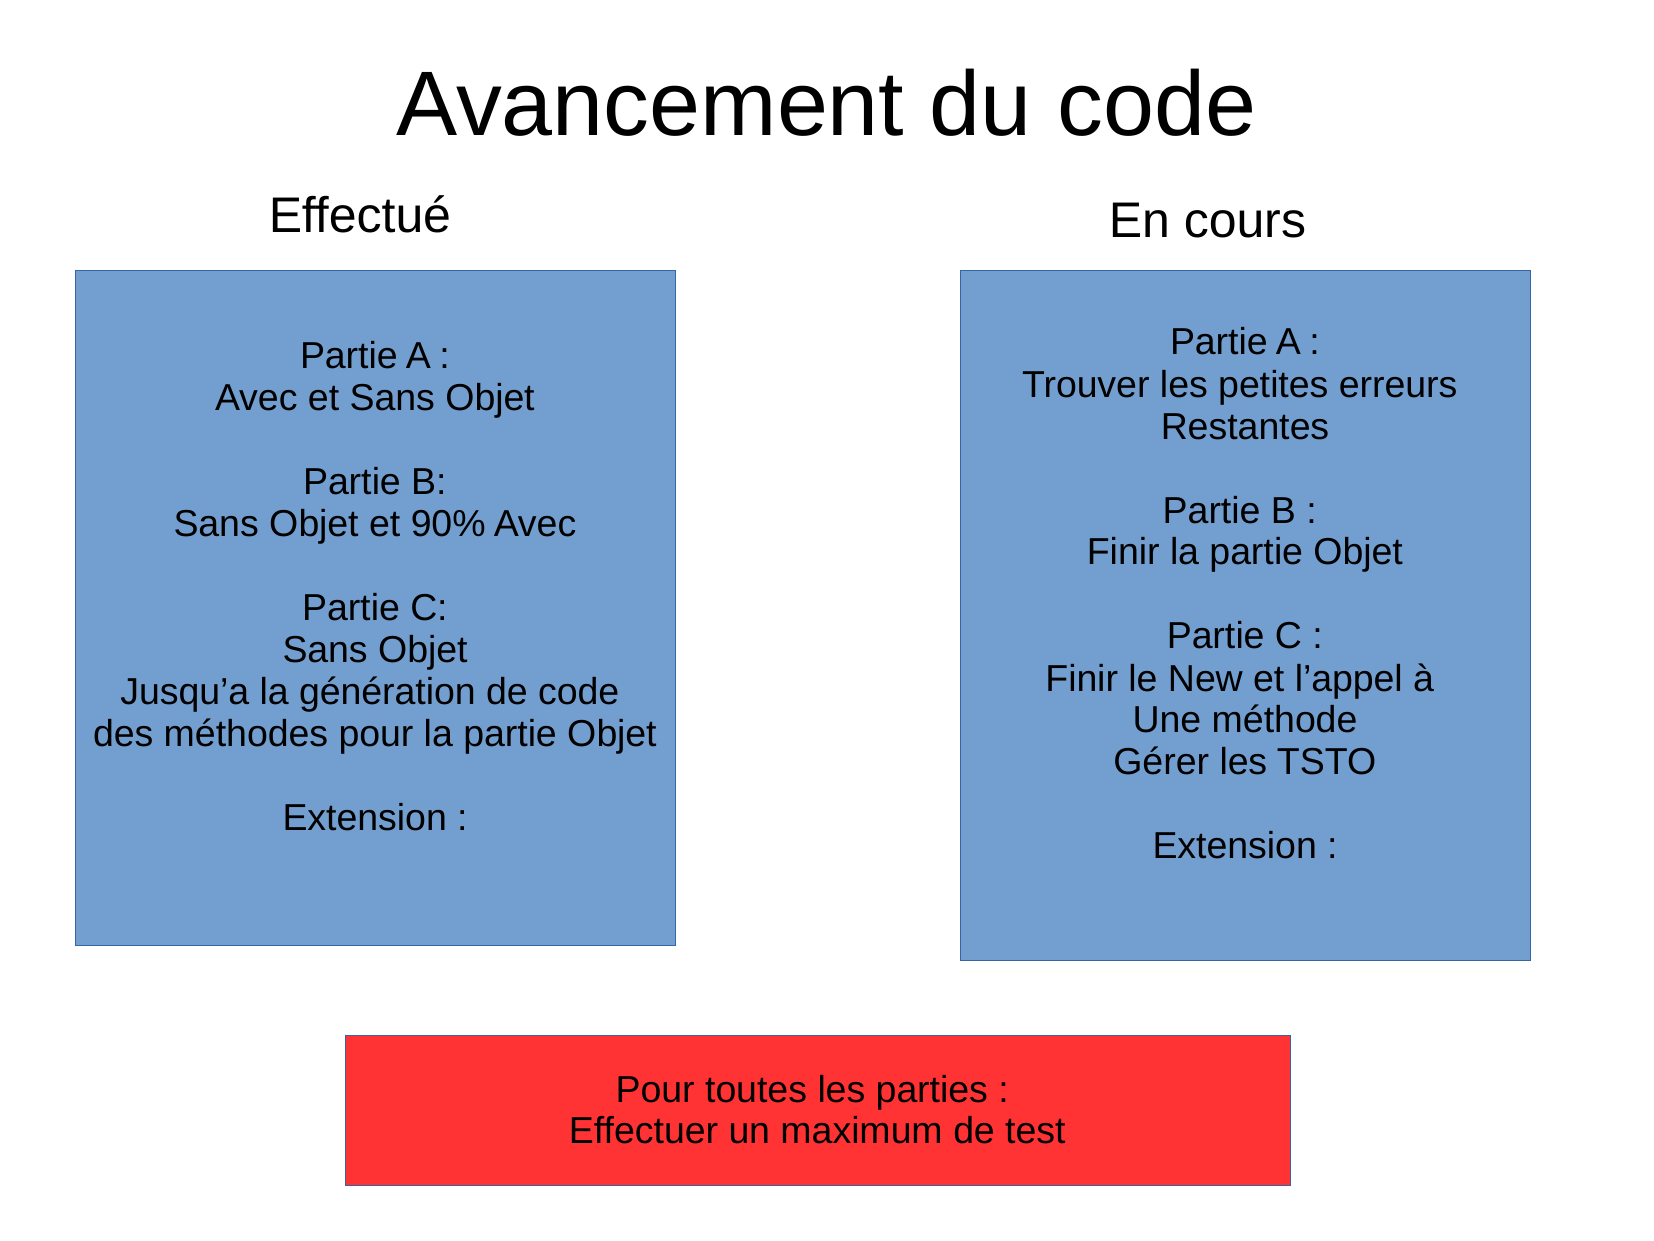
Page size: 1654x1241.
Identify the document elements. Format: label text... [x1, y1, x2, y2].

text_box En cours [960, 184, 1456, 256]
text_box Effectué [105, 180, 616, 251]
text_box Pour toutes les parties : Effectuer un maximum de test [345, 1035, 1291, 1186]
text_box Partie A : Avec et Sans Objet Partie B: Sans Objet et 90% Avec Partie C: Sans Objet Jusqu’a la génération de code des méthodes pour la partie Objet Extension : [75, 270, 676, 946]
title Avancement du code [82, 0, 1571, 208]
text_box Partie A : Trouver les petites erreurs Restantes Partie B : Finir la partie Objet Partie C : Finir le New et l’appel à Une méthode Gérer les TSTO Extension : [960, 270, 1531, 961]
